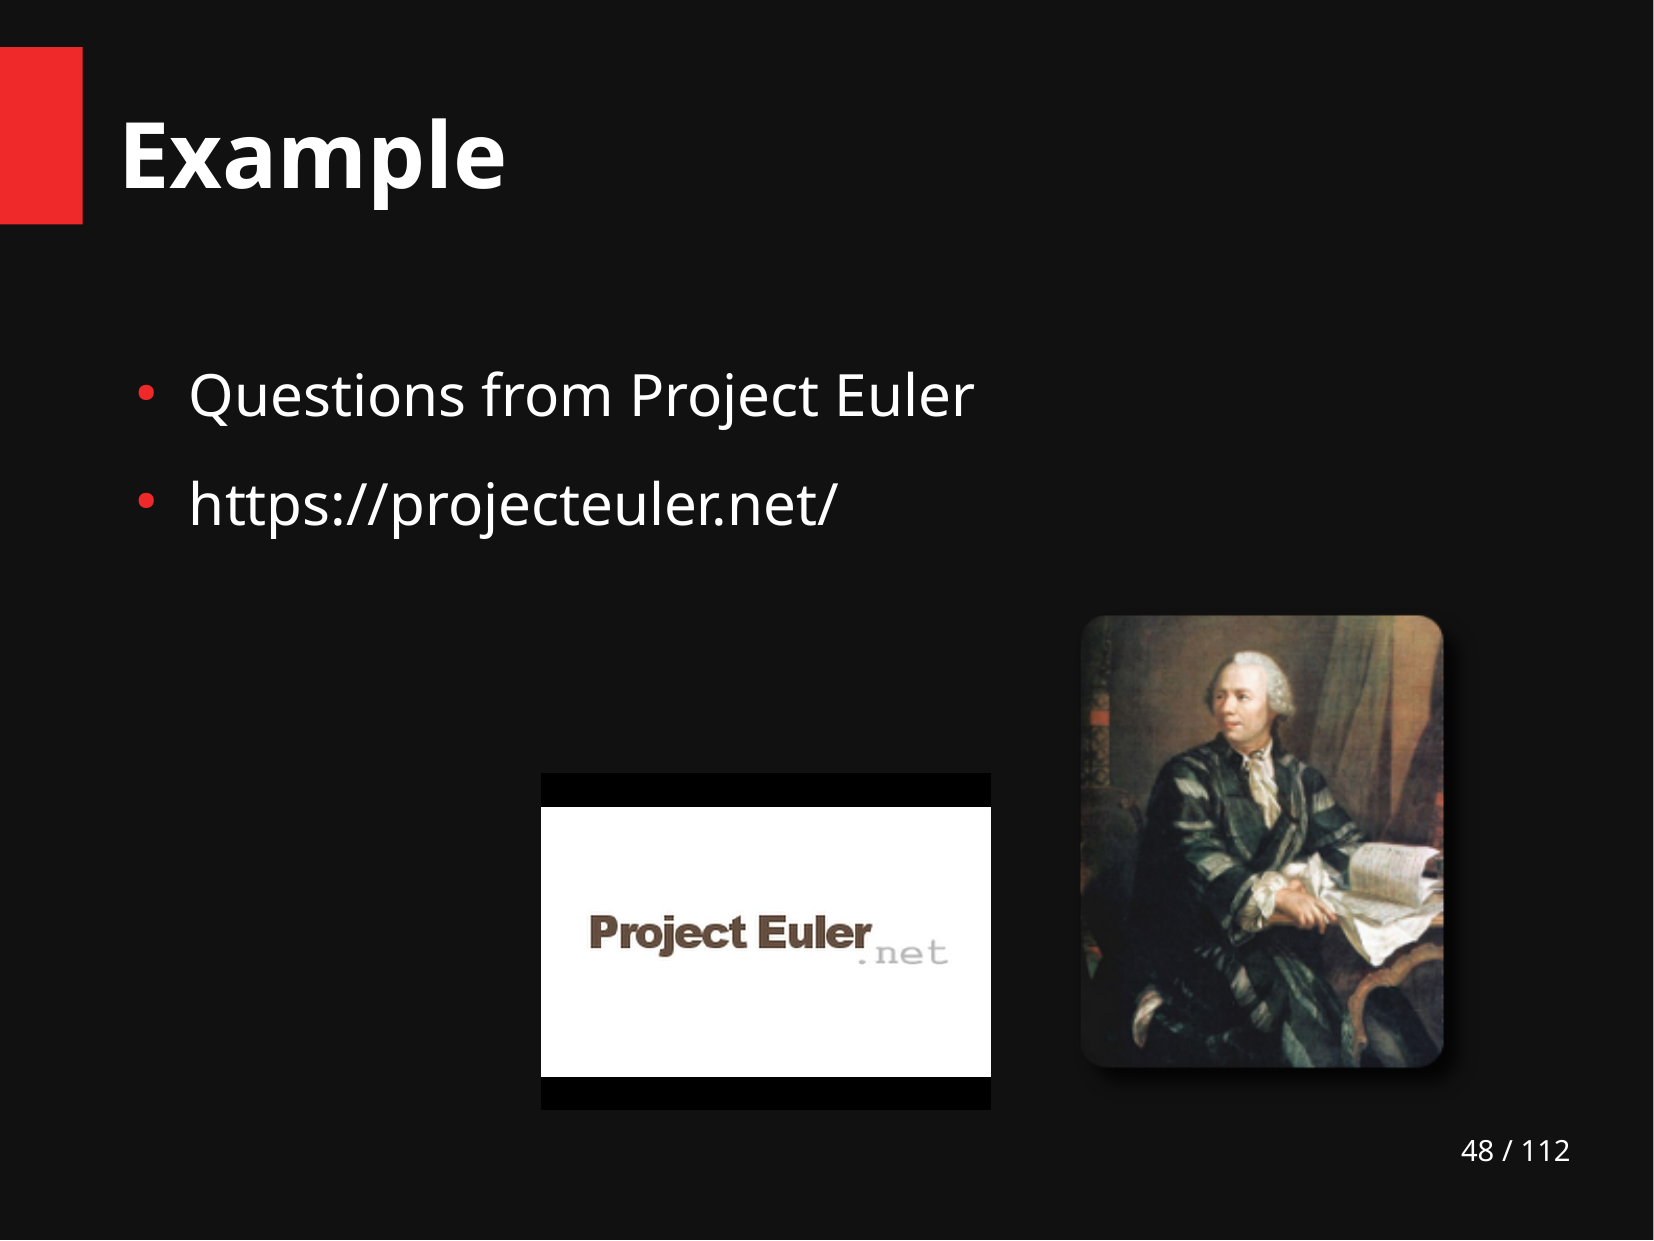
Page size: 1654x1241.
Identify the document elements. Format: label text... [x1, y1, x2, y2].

picture [541, 773, 991, 1111]
list Questions from Project Euler https://projecteuler.net/ [118, 354, 1536, 1074]
picture [1068, 603, 1486, 1111]
title Example [118, 49, 1571, 257]
